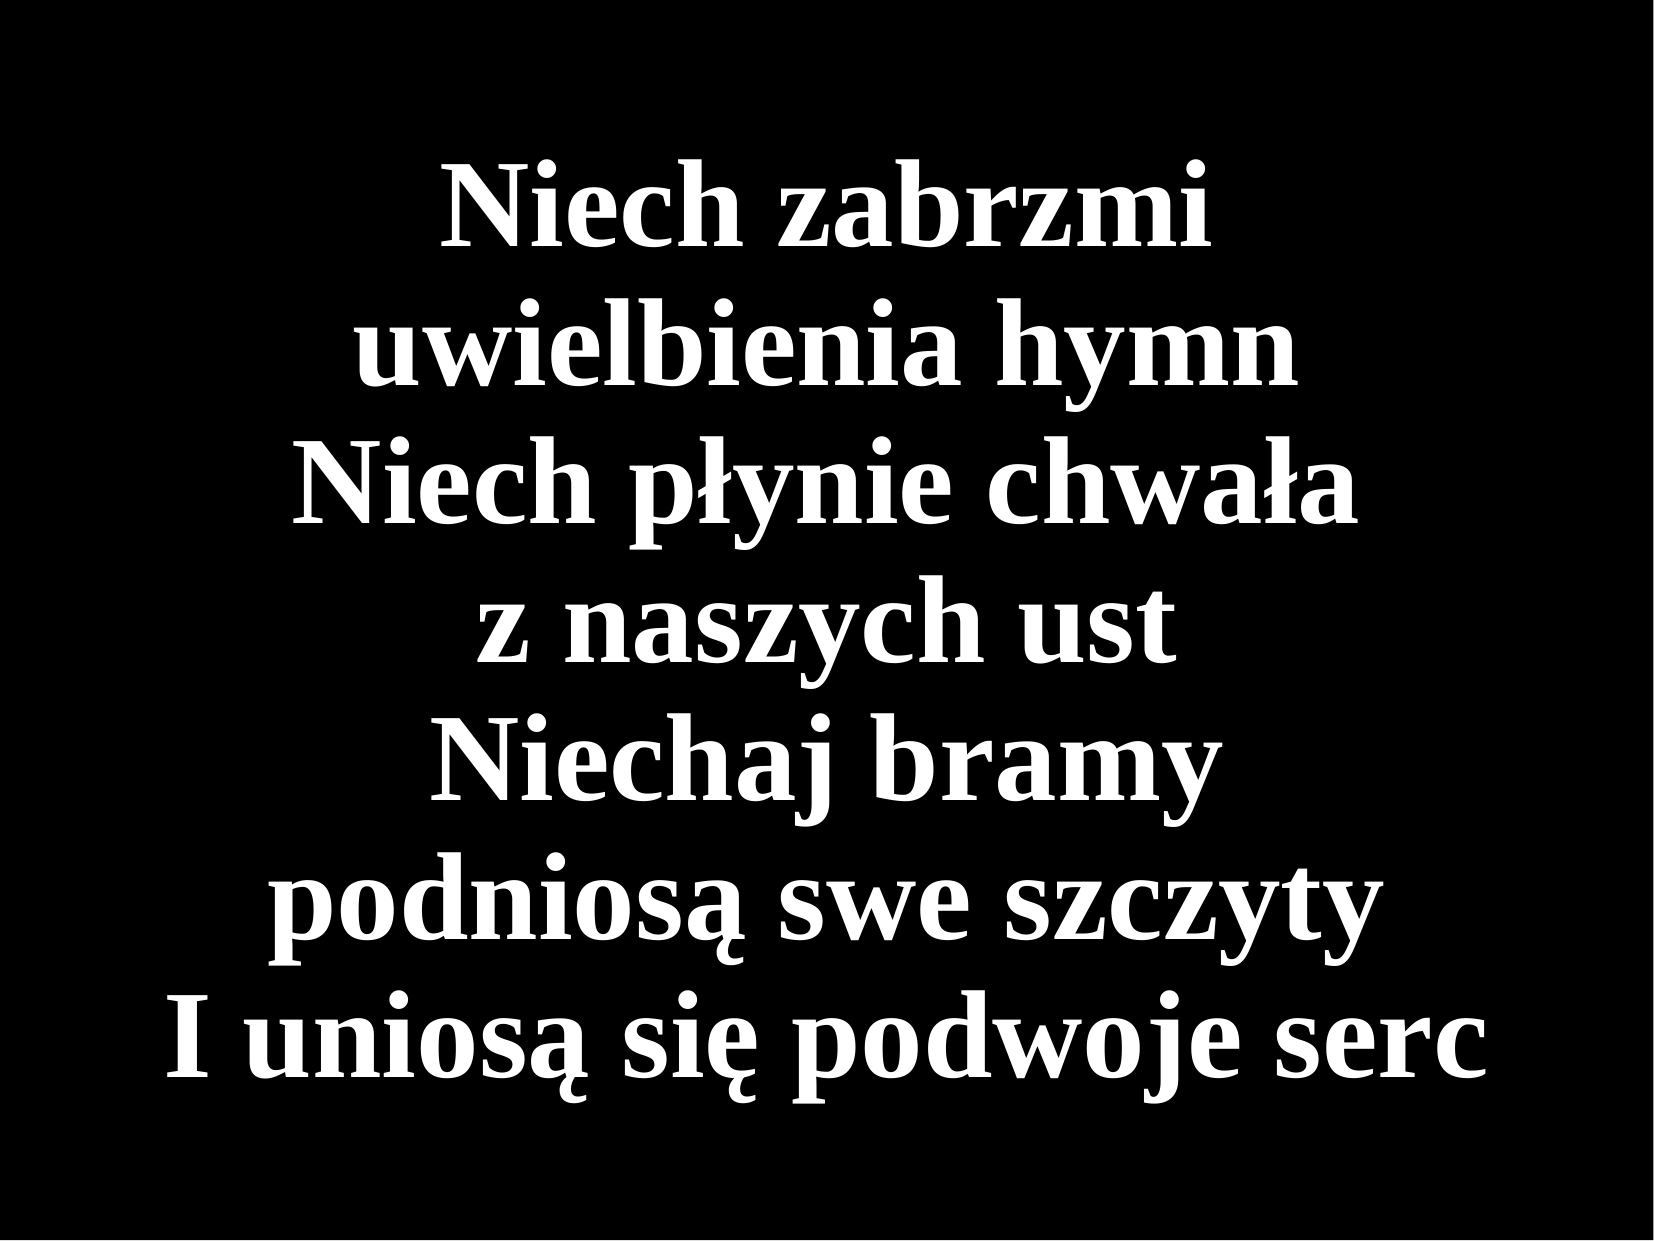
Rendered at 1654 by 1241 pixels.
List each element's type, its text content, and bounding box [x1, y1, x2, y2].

title Niech zabrzmi uwielbienia hymn Niech płynie chwała z naszych ust Niechaj bramy podniosą swe szczyty I uniosą się podwoje serc [0, 0, 1654, 1241]
